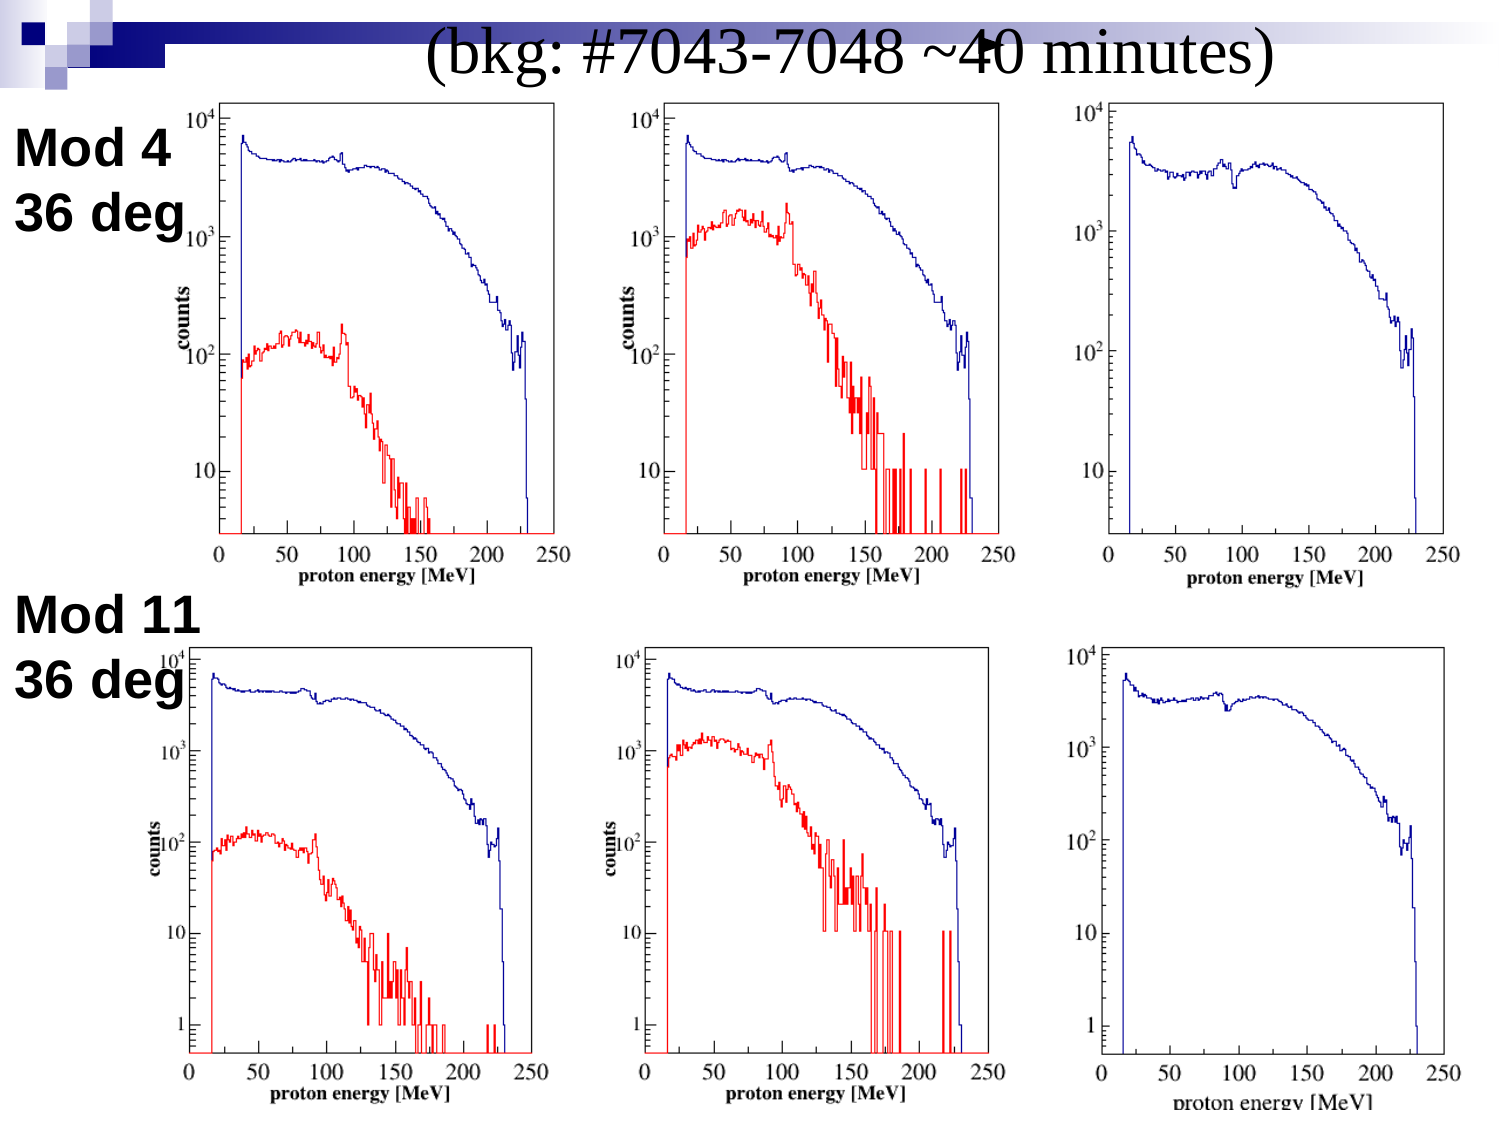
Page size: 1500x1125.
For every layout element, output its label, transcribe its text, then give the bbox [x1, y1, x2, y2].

text_box (bkg: #7043-7048 ~40 minutes) [375, 0, 1372, 95]
picture [134, 44, 1500, 1111]
text_box Mod 4 36 deg [0, 104, 202, 250]
text_box Mod 11 36 deg [0, 571, 217, 717]
